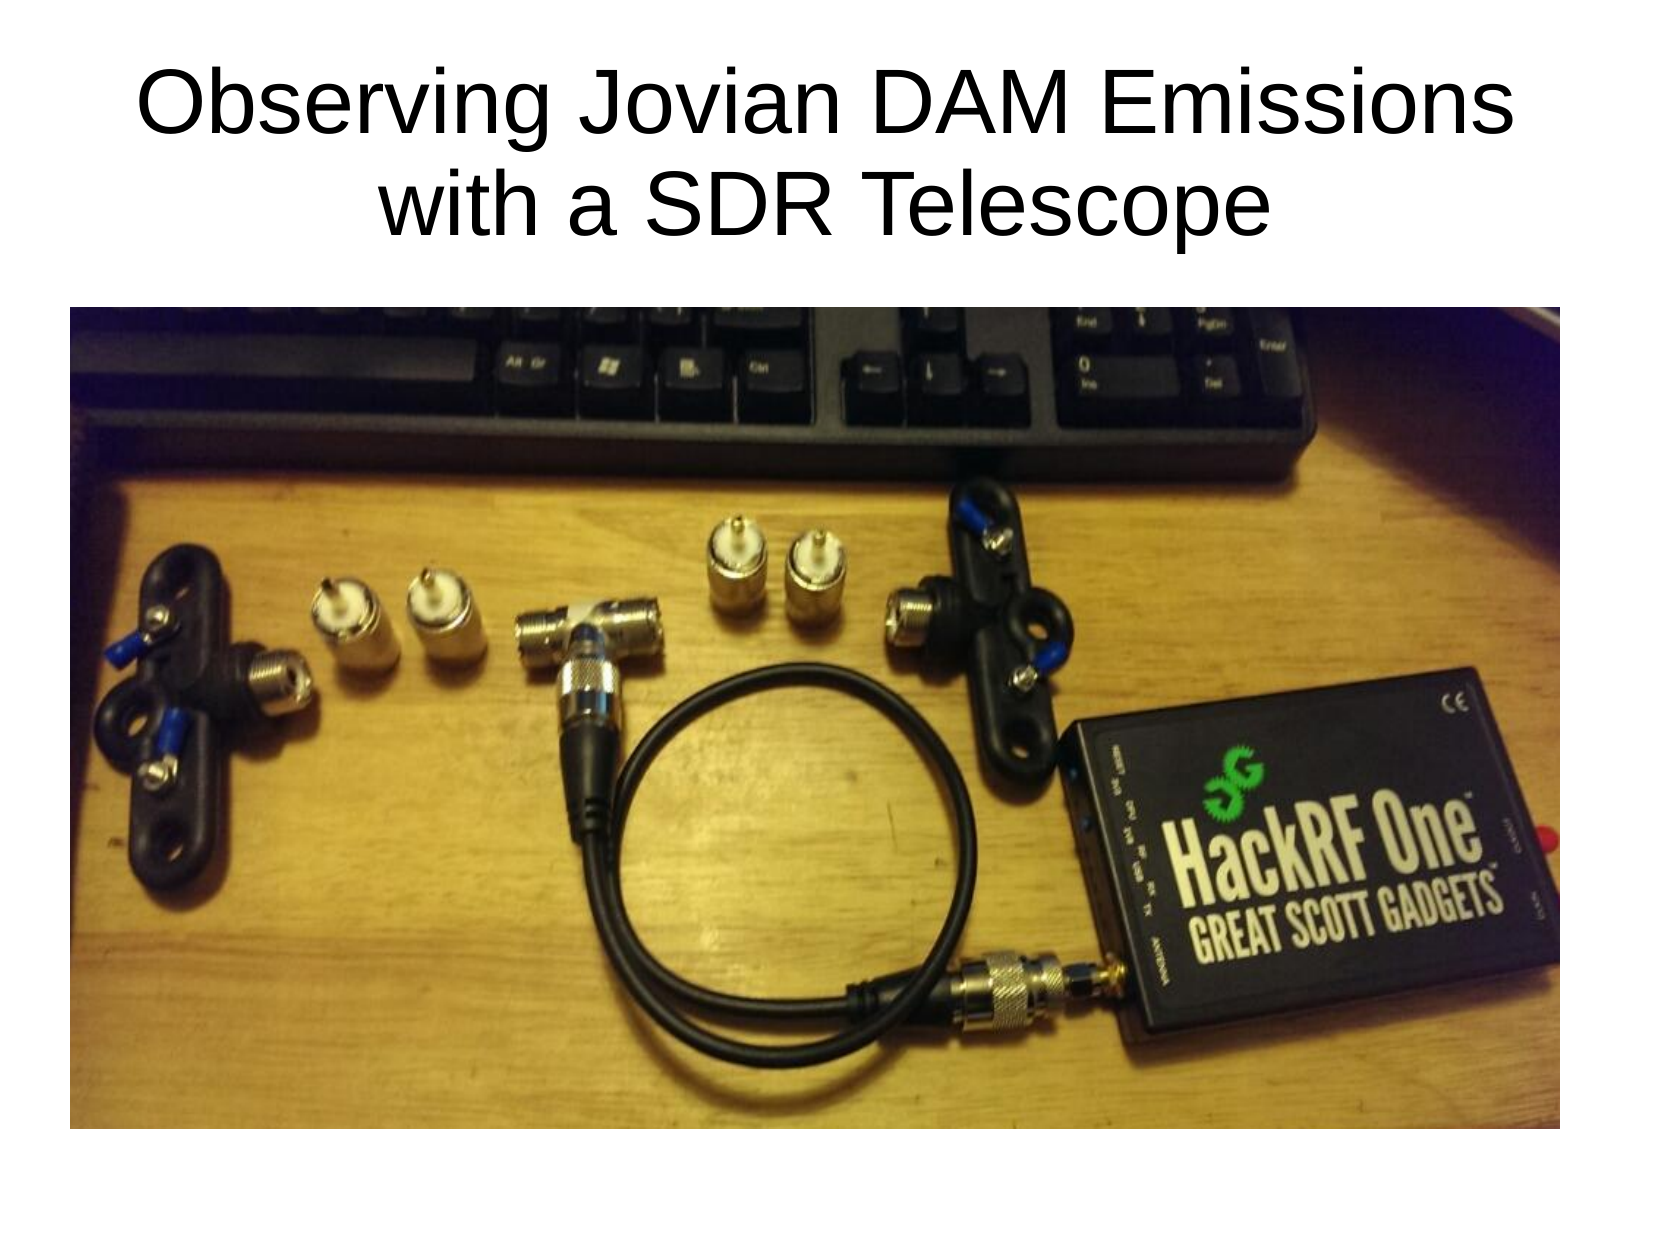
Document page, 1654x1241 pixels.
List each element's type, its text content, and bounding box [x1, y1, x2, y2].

picture [70, 307, 1560, 1129]
title Observing Jovian DAM Emissions with a SDR Telescope [82, 49, 1571, 257]
